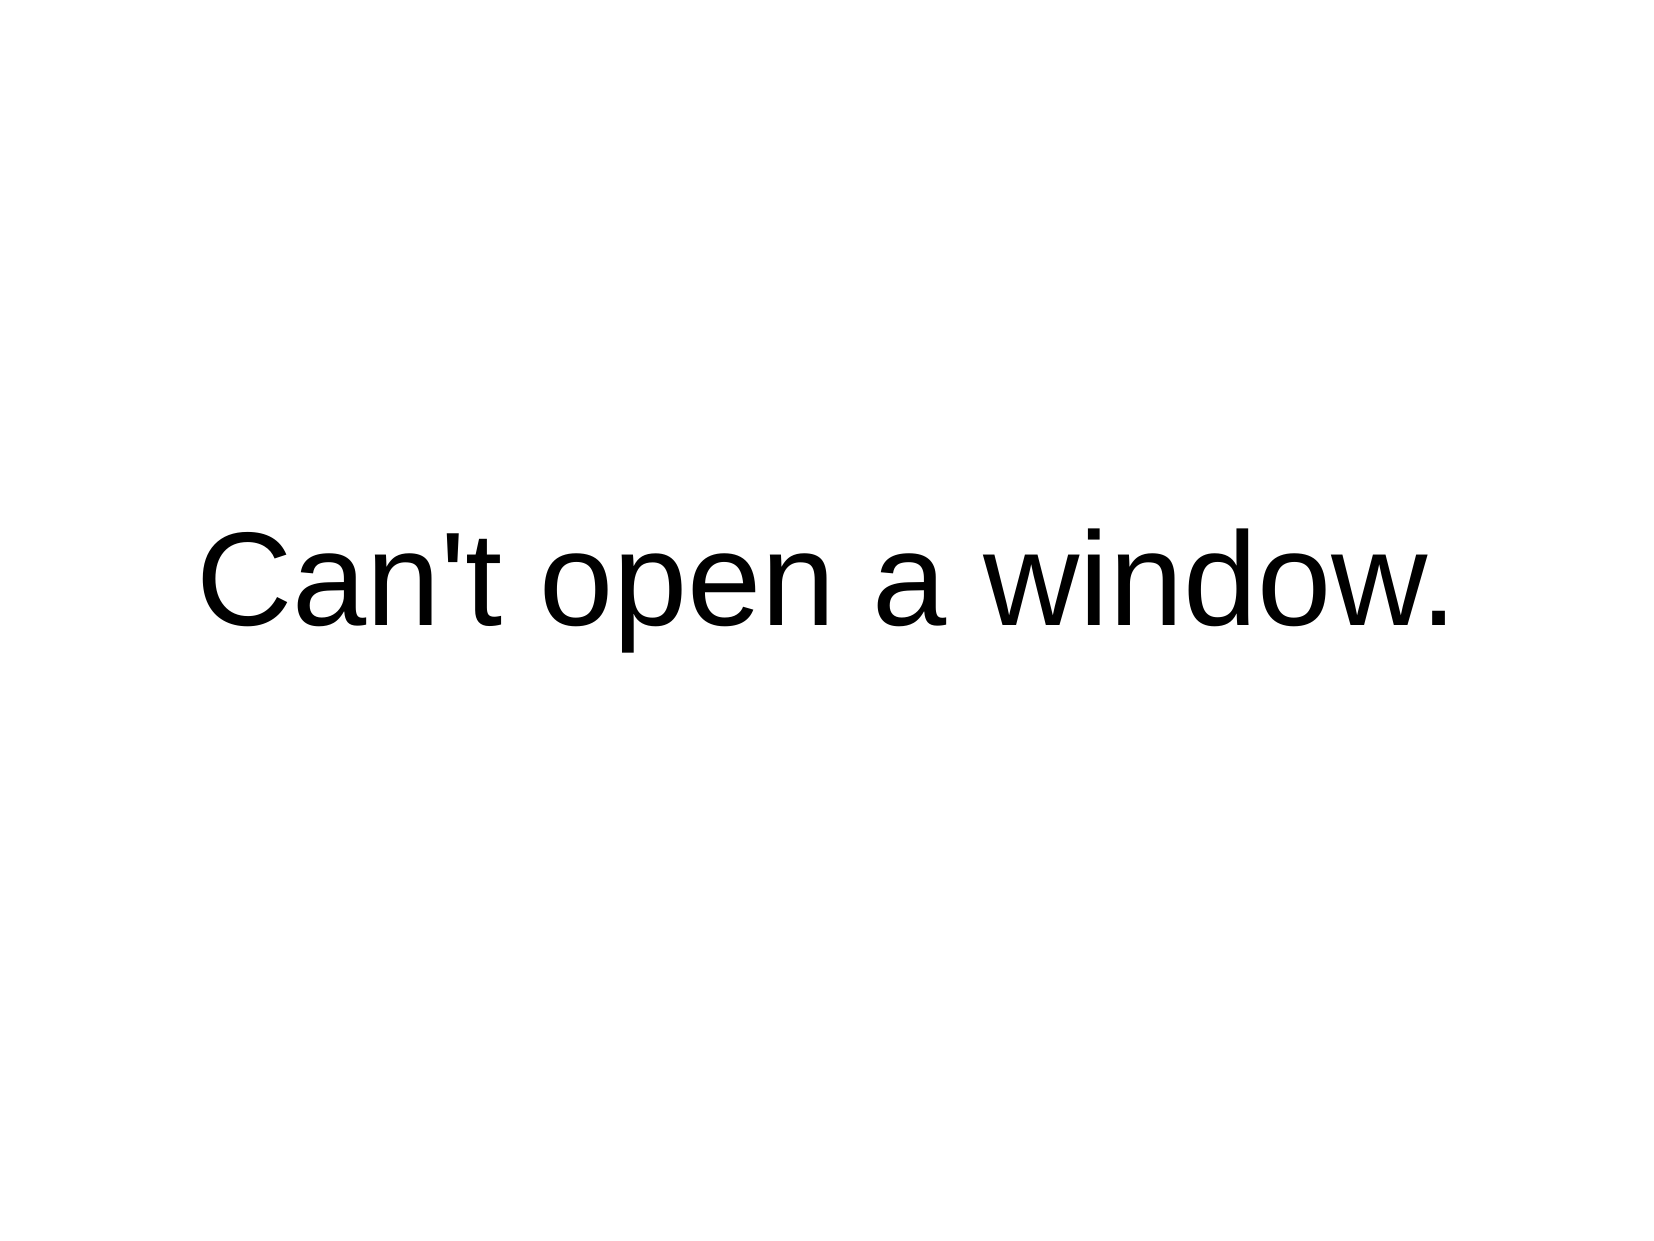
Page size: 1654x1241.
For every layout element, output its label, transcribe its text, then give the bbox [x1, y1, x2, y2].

subtitle Can't open a window. [82, 56, 1571, 1102]
